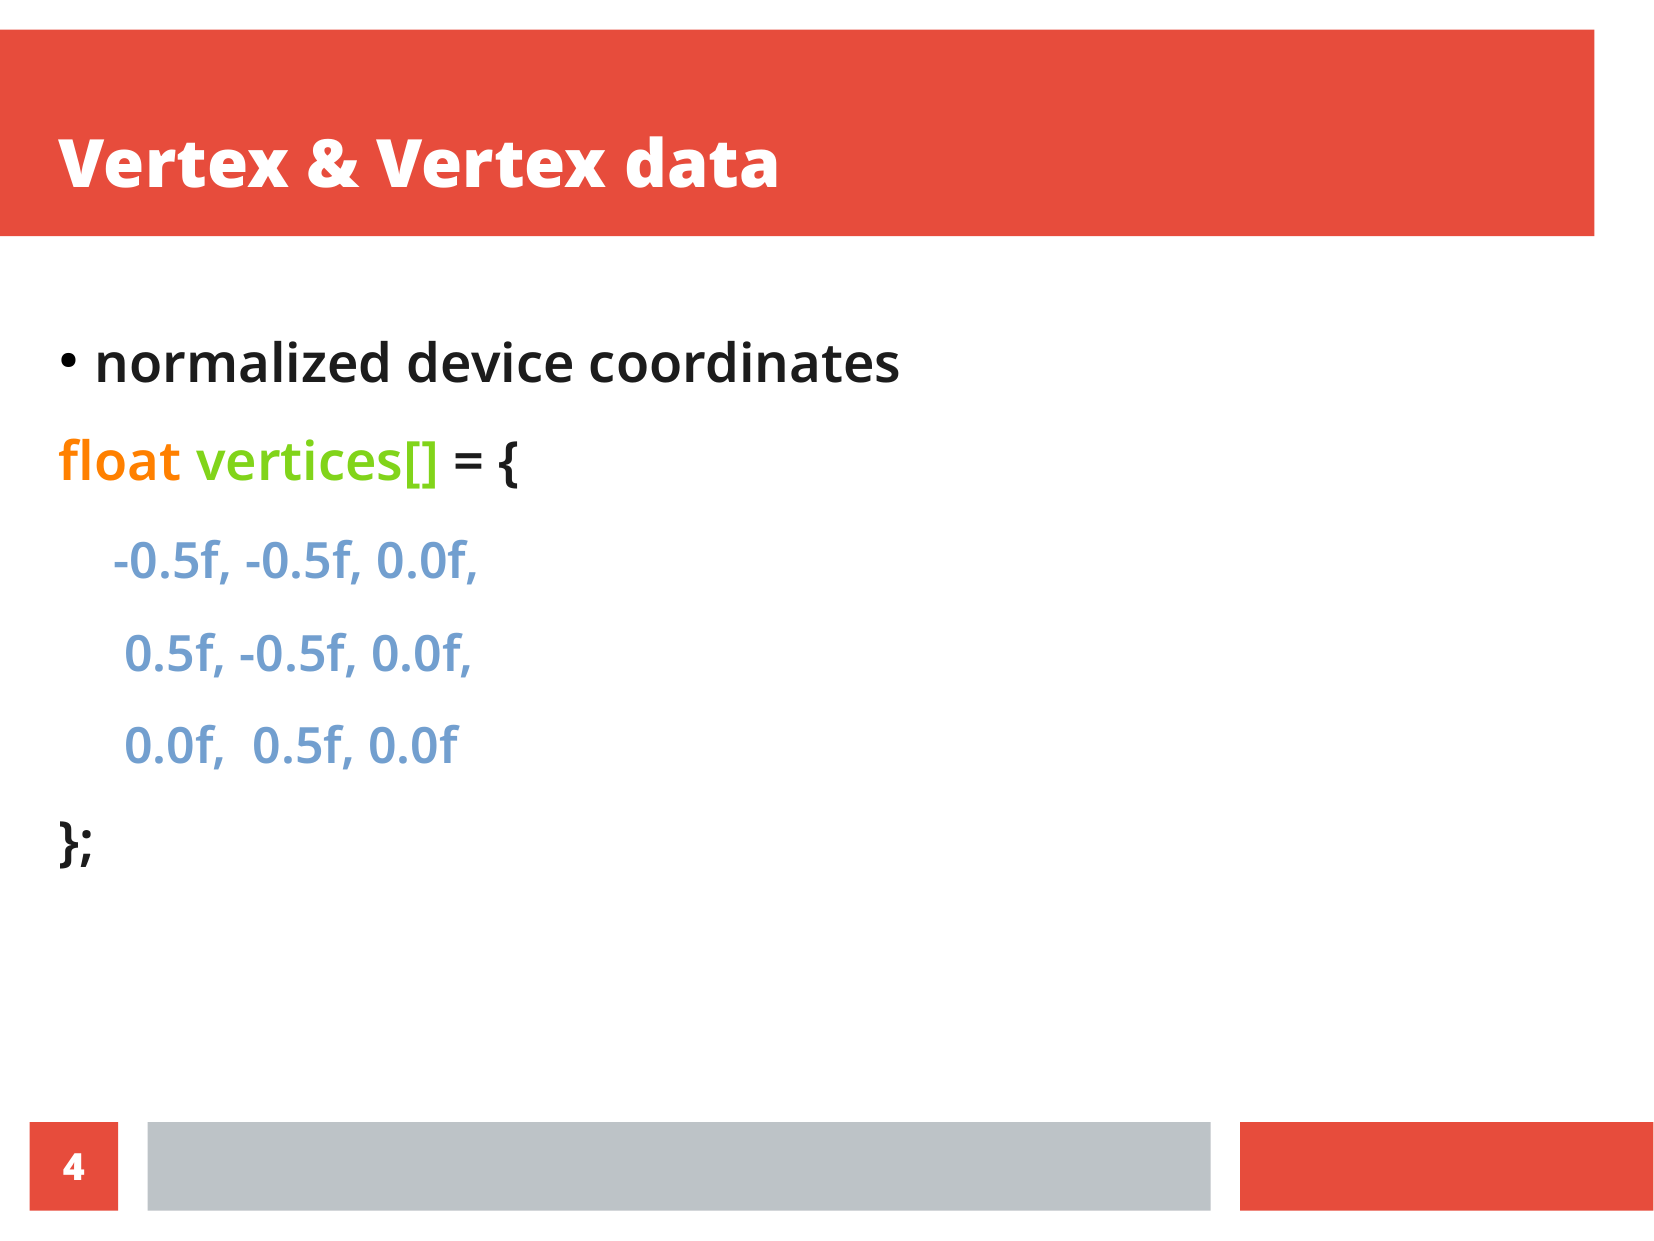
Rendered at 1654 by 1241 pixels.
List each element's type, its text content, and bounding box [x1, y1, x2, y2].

title Vertex & Vertex data [59, 59, 1595, 207]
list normalized device coordinates float vertices[] = { -0.5f, -0.5f, 0.0f, 0.5f, -0.5f, 0.0f, 0.0f, 0.5f, 0.0f }; [59, 324, 1565, 1093]
